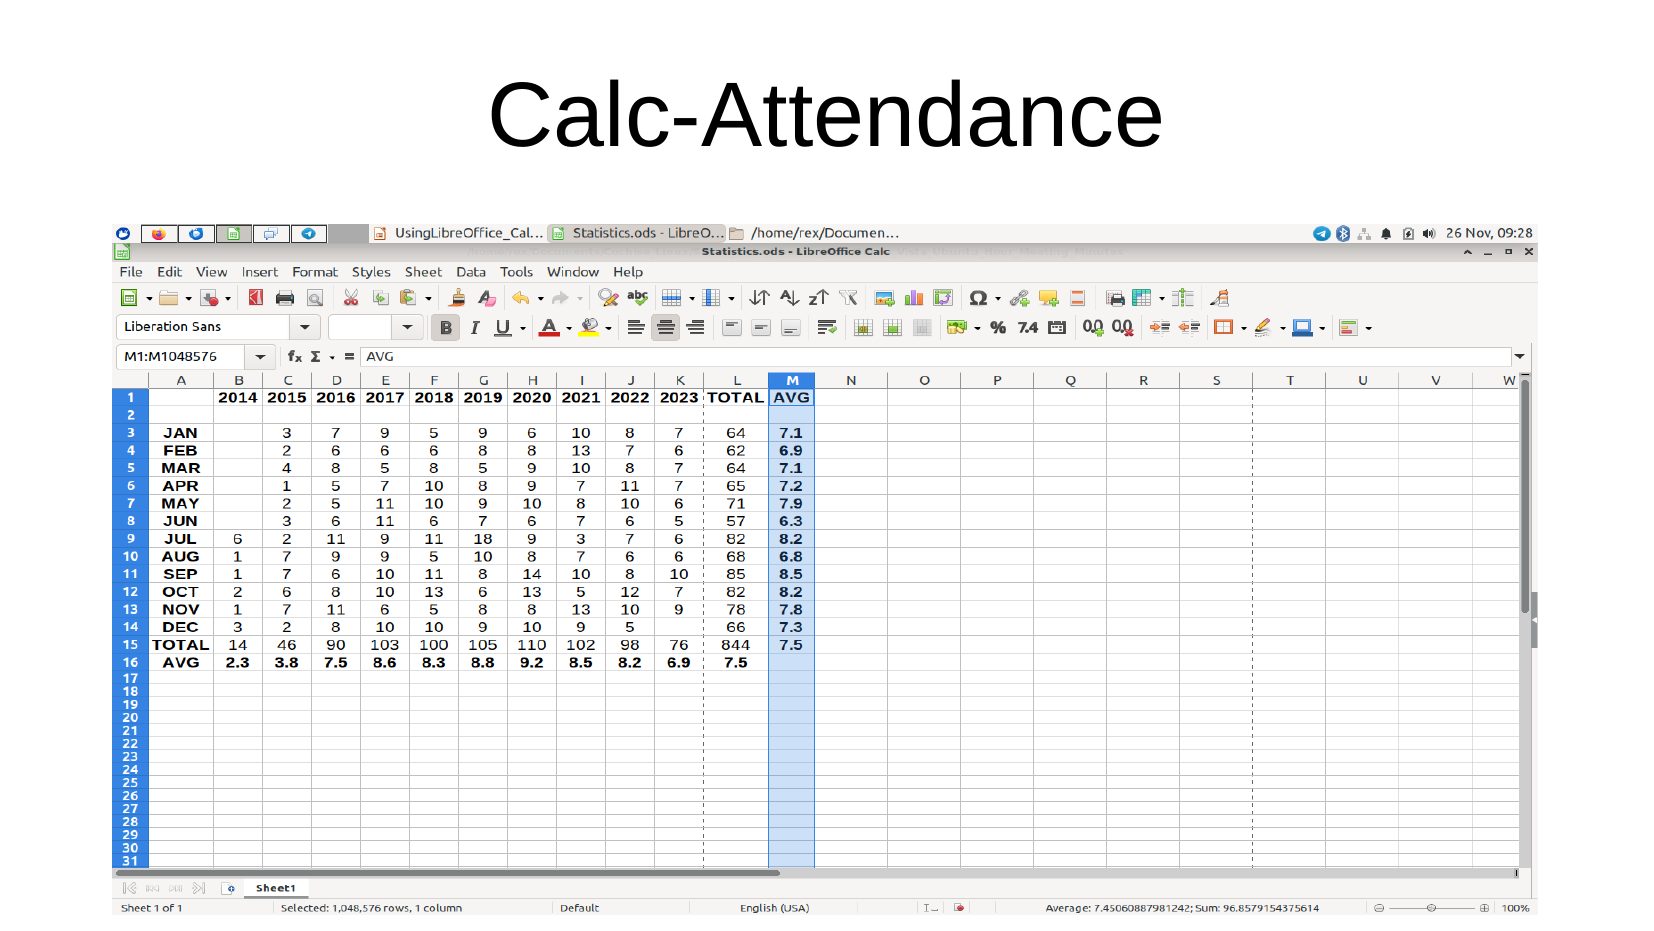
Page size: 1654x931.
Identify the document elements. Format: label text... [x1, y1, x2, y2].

picture [112, 224, 1538, 915]
title Calc-Attendance [82, 37, 1571, 193]
